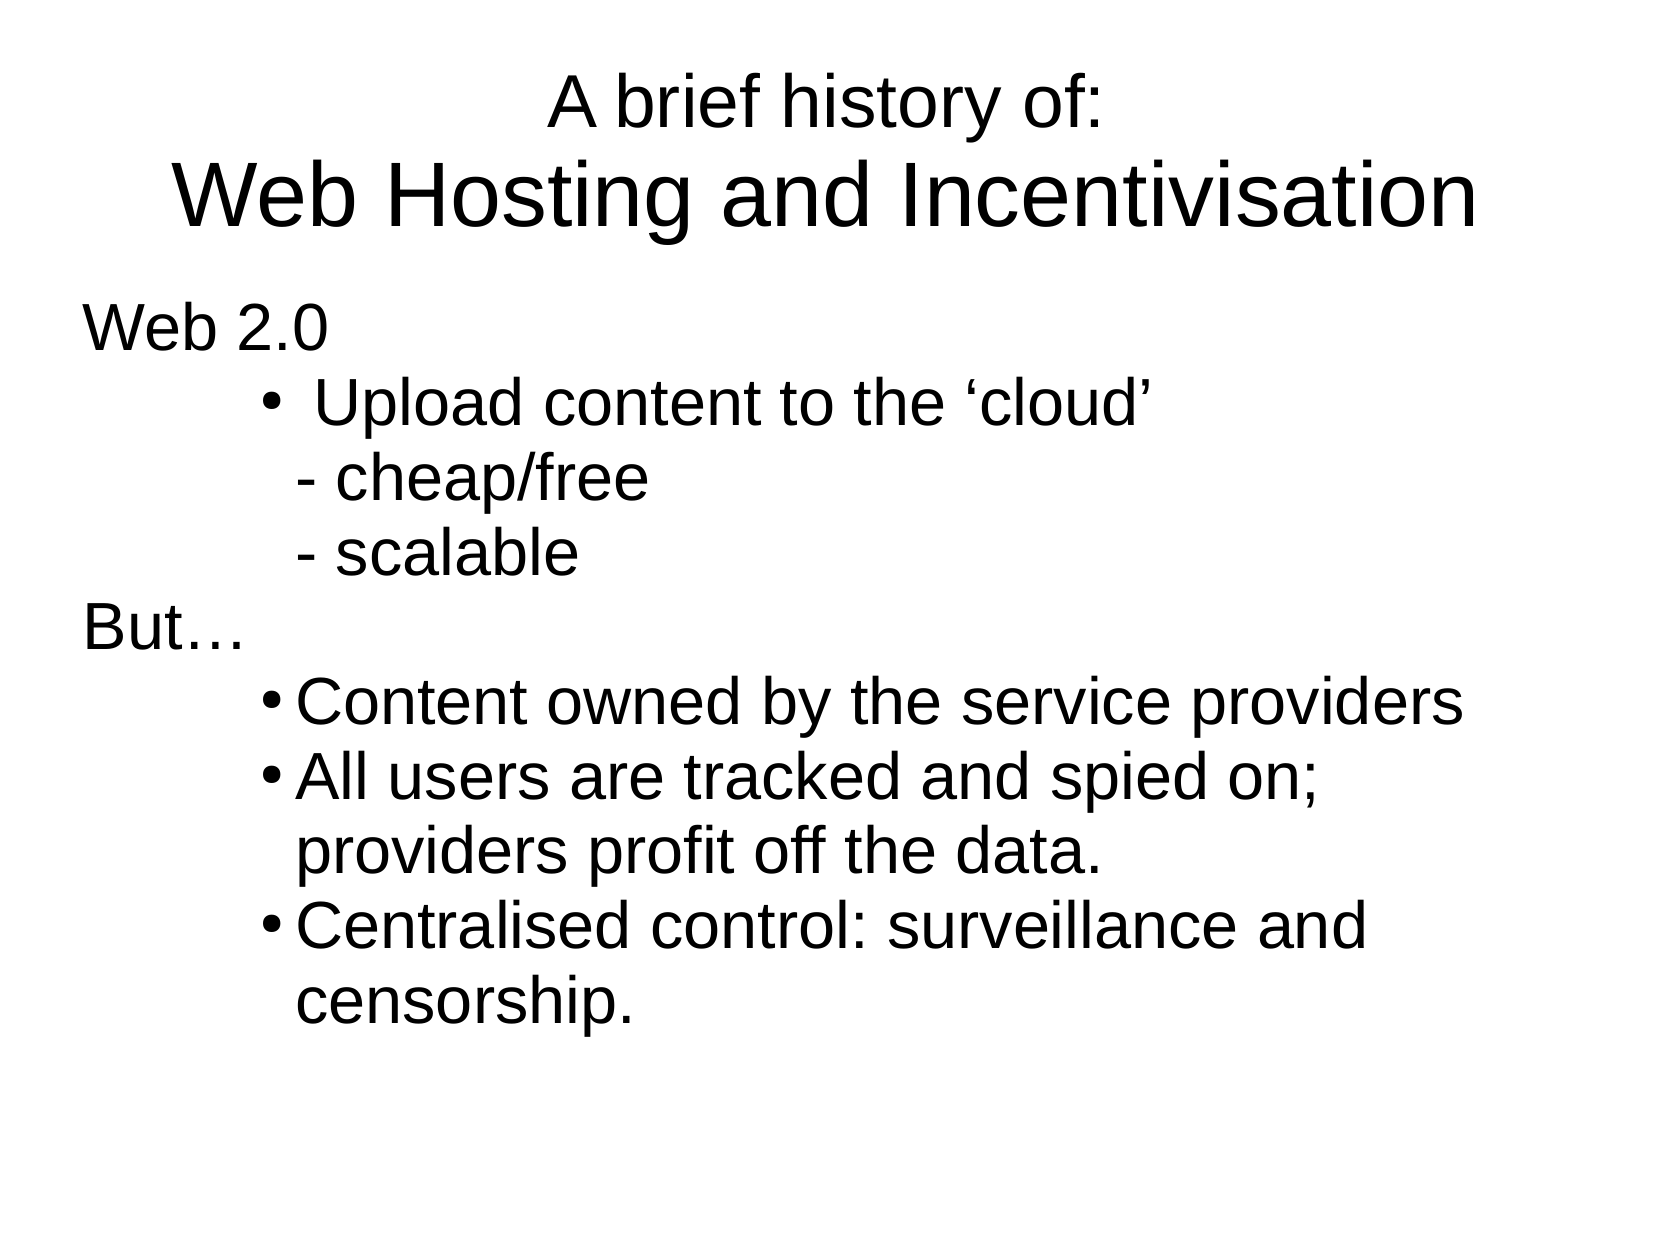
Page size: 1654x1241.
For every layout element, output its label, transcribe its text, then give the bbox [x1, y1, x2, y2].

subtitle Web 2.0 Upload content to the ‘cloud’ - cheap/free - scalable But… Content owned by the service providers All users are tracked and spied on; providers profit off the data. Centralised control: surveillance and censorship. [82, 290, 1571, 1113]
title A brief history of: Web Hosting and Incentivisation [82, 49, 1571, 257]
